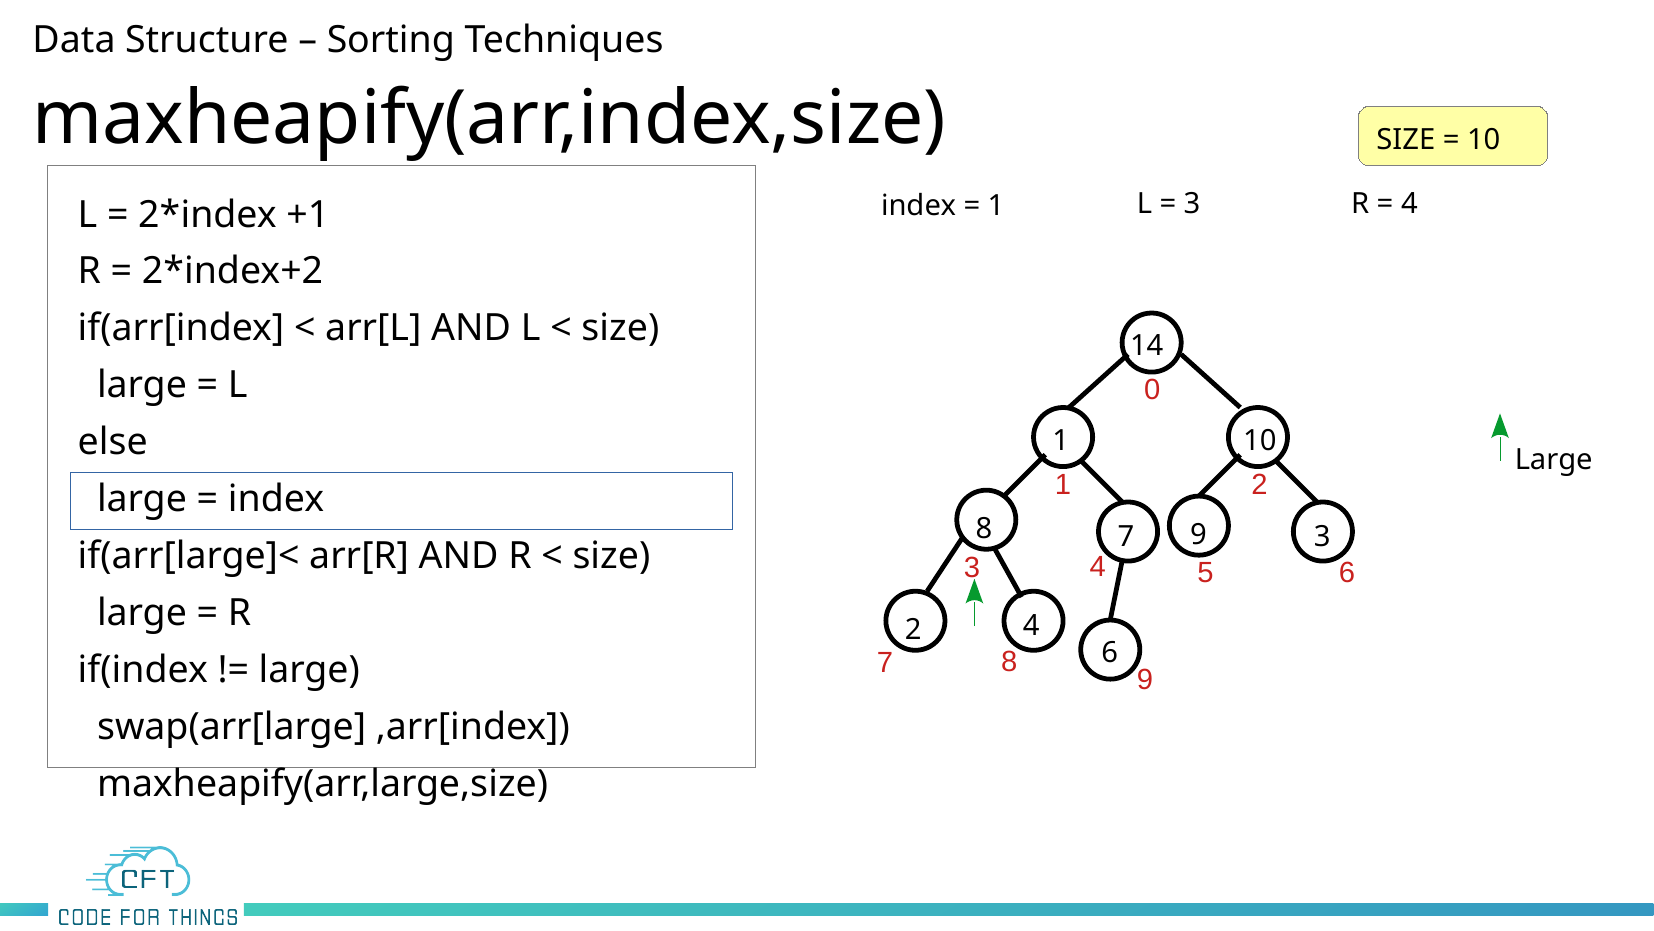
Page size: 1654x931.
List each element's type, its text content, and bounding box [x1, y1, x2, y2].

text_box [172, 733, 182, 737]
text_box [1080, 632, 1086, 667]
text_box [1057, 602, 1064, 639]
text_box [1010, 502, 1016, 538]
text_box [1093, 674, 1127, 680]
text_box [1023, 591, 1052, 597]
text_box [885, 605, 890, 636]
text_box 9 [1122, 655, 1168, 704]
text_box 3 [949, 543, 996, 592]
text_box [1169, 508, 1175, 543]
text_box [964, 490, 1009, 500]
text_box 10 [1228, 411, 1296, 461]
text_box 4 [1074, 542, 1121, 591]
text_box [1151, 512, 1158, 551]
text_box [1111, 501, 1145, 507]
text_box [1003, 605, 1008, 636]
text_box 8 [960, 500, 1010, 550]
picture [59, 846, 237, 925]
text_box 3 [949, 543, 955, 552]
text_box [1033, 647, 1048, 651]
text_box 9 [1175, 506, 1224, 556]
text_box [1033, 423, 1037, 451]
text_box 8 [986, 638, 1033, 686]
text_box [1307, 557, 1324, 562]
text_box [1135, 633, 1140, 666]
text_box [1224, 510, 1229, 542]
text_box SIZE = 10 [1361, 110, 1542, 160]
text_box [489, 733, 499, 737]
text_box [1293, 514, 1299, 549]
text_box [1095, 620, 1126, 624]
text_box [1358, 106, 1548, 166]
text_box L = 2*index +1 R = 2*index+2 if(arr[index] < arr[L] AND L < size) large = L else large = index if(arr[large]< arr[R] AND R < size) large = R if(index != large) swap(arr[large] ,arr[index]) maxheapify(arr,large,size) [53, 179, 756, 733]
text_box 2 [1236, 460, 1283, 509]
text_box 6 [1086, 624, 1135, 674]
text_box [1098, 517, 1102, 542]
text_box [1244, 407, 1272, 411]
text_box 0 [1129, 367, 1176, 414]
text_box [939, 602, 946, 639]
text_box [893, 591, 938, 601]
title Data Structure – Sorting Techniques maxheapify(arr,index,size) [32, 12, 1184, 166]
text_box [1306, 501, 1340, 507]
text_box 3 [1299, 507, 1348, 557]
text_box 1 [1039, 461, 1086, 509]
text_box 1 [1037, 411, 1105, 461]
text_box [1176, 496, 1221, 506]
text_box [956, 506, 960, 534]
text_box 4 [1008, 597, 1057, 647]
text_box L = 3 [1086, 175, 1239, 225]
text_box index = 1 [830, 177, 1075, 227]
text_box 5 [1182, 548, 1229, 597]
text_box R = 4 [1300, 175, 1457, 225]
text_box [315, 733, 325, 737]
text_box 7 [1102, 507, 1151, 557]
text_box 2 [890, 601, 939, 651]
text_box Large [1464, 431, 1622, 481]
text_box [1348, 515, 1353, 548]
text_box [1136, 312, 1167, 317]
text_box 14 [1107, 317, 1184, 367]
text_box 7 [862, 638, 909, 686]
text_box [1049, 407, 1077, 411]
text_box 6 [1324, 548, 1371, 597]
text_box [47, 166, 756, 768]
text_box [1121, 557, 1144, 562]
